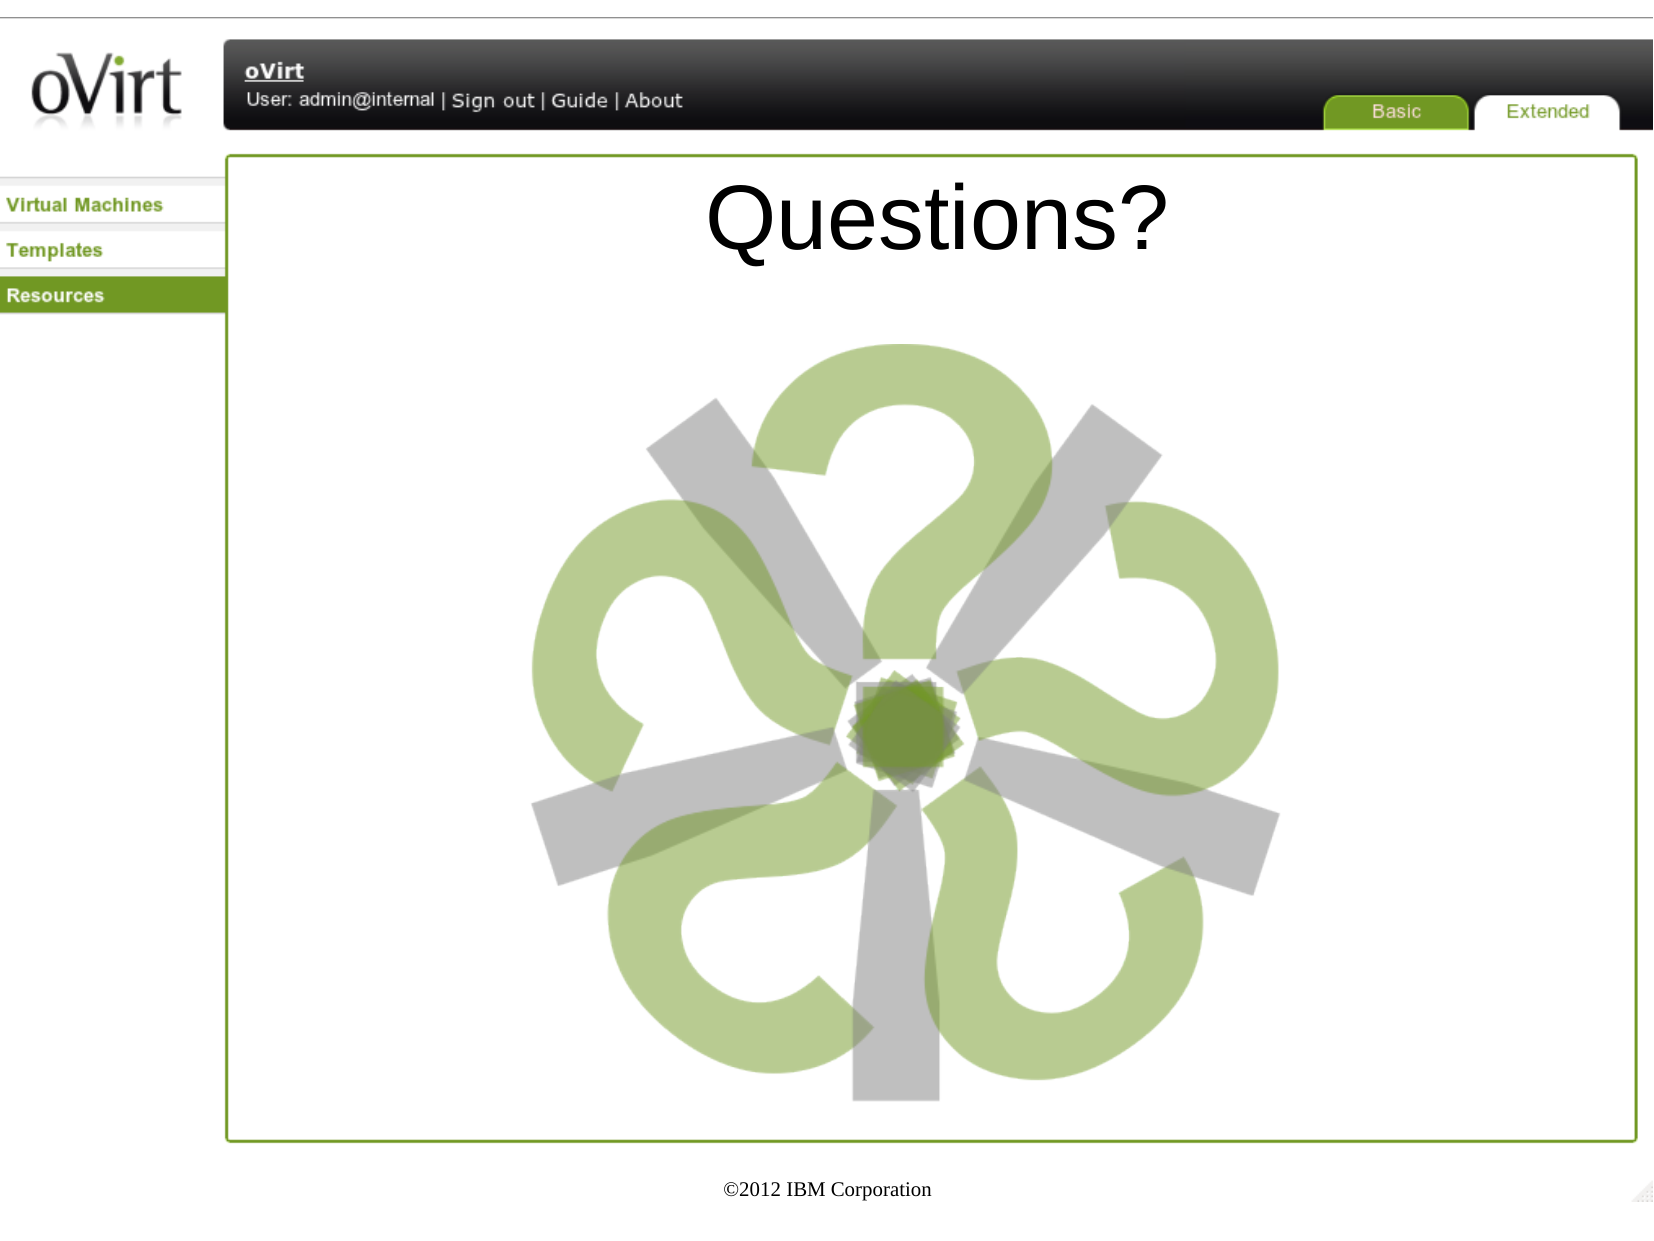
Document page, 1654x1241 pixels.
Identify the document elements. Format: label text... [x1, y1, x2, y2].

title Questions? [240, 114, 1636, 322]
picture [0, 17, 1653, 1202]
